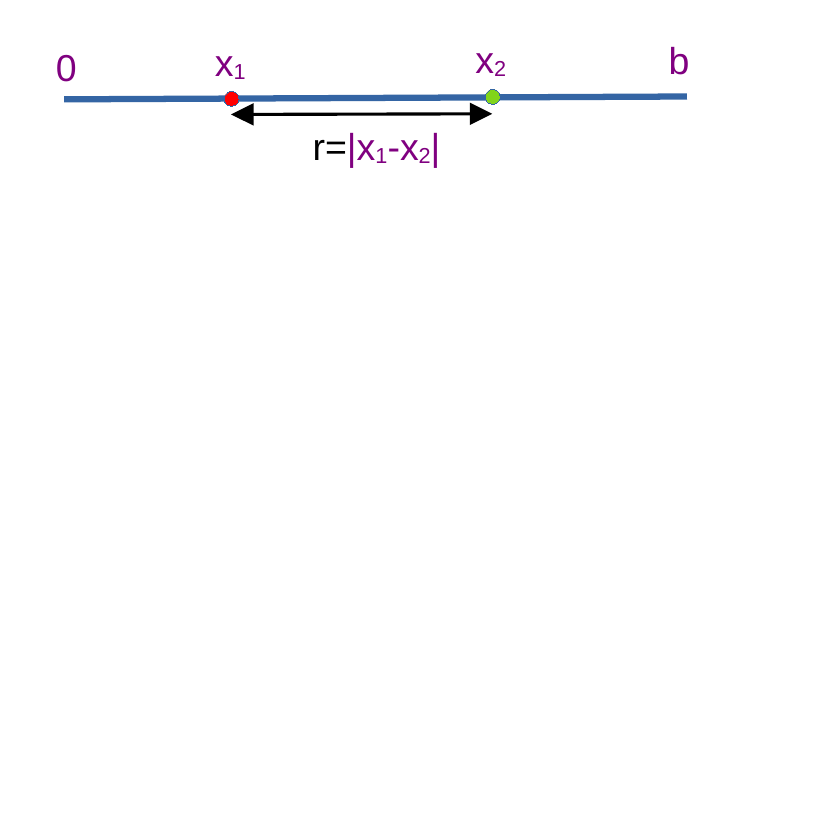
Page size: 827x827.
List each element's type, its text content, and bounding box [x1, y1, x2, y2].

text_box x1 [233, 102, 275, 107]
text_box r=|x1-x2| [297, 119, 540, 303]
text_box x2 [460, 31, 535, 104]
text_box 0 [41, 39, 82, 97]
text_box [224, 91, 240, 107]
text_box b [653, 32, 698, 90]
text_box x1 [200, 35, 275, 95]
text_box x1 [200, 102, 230, 107]
